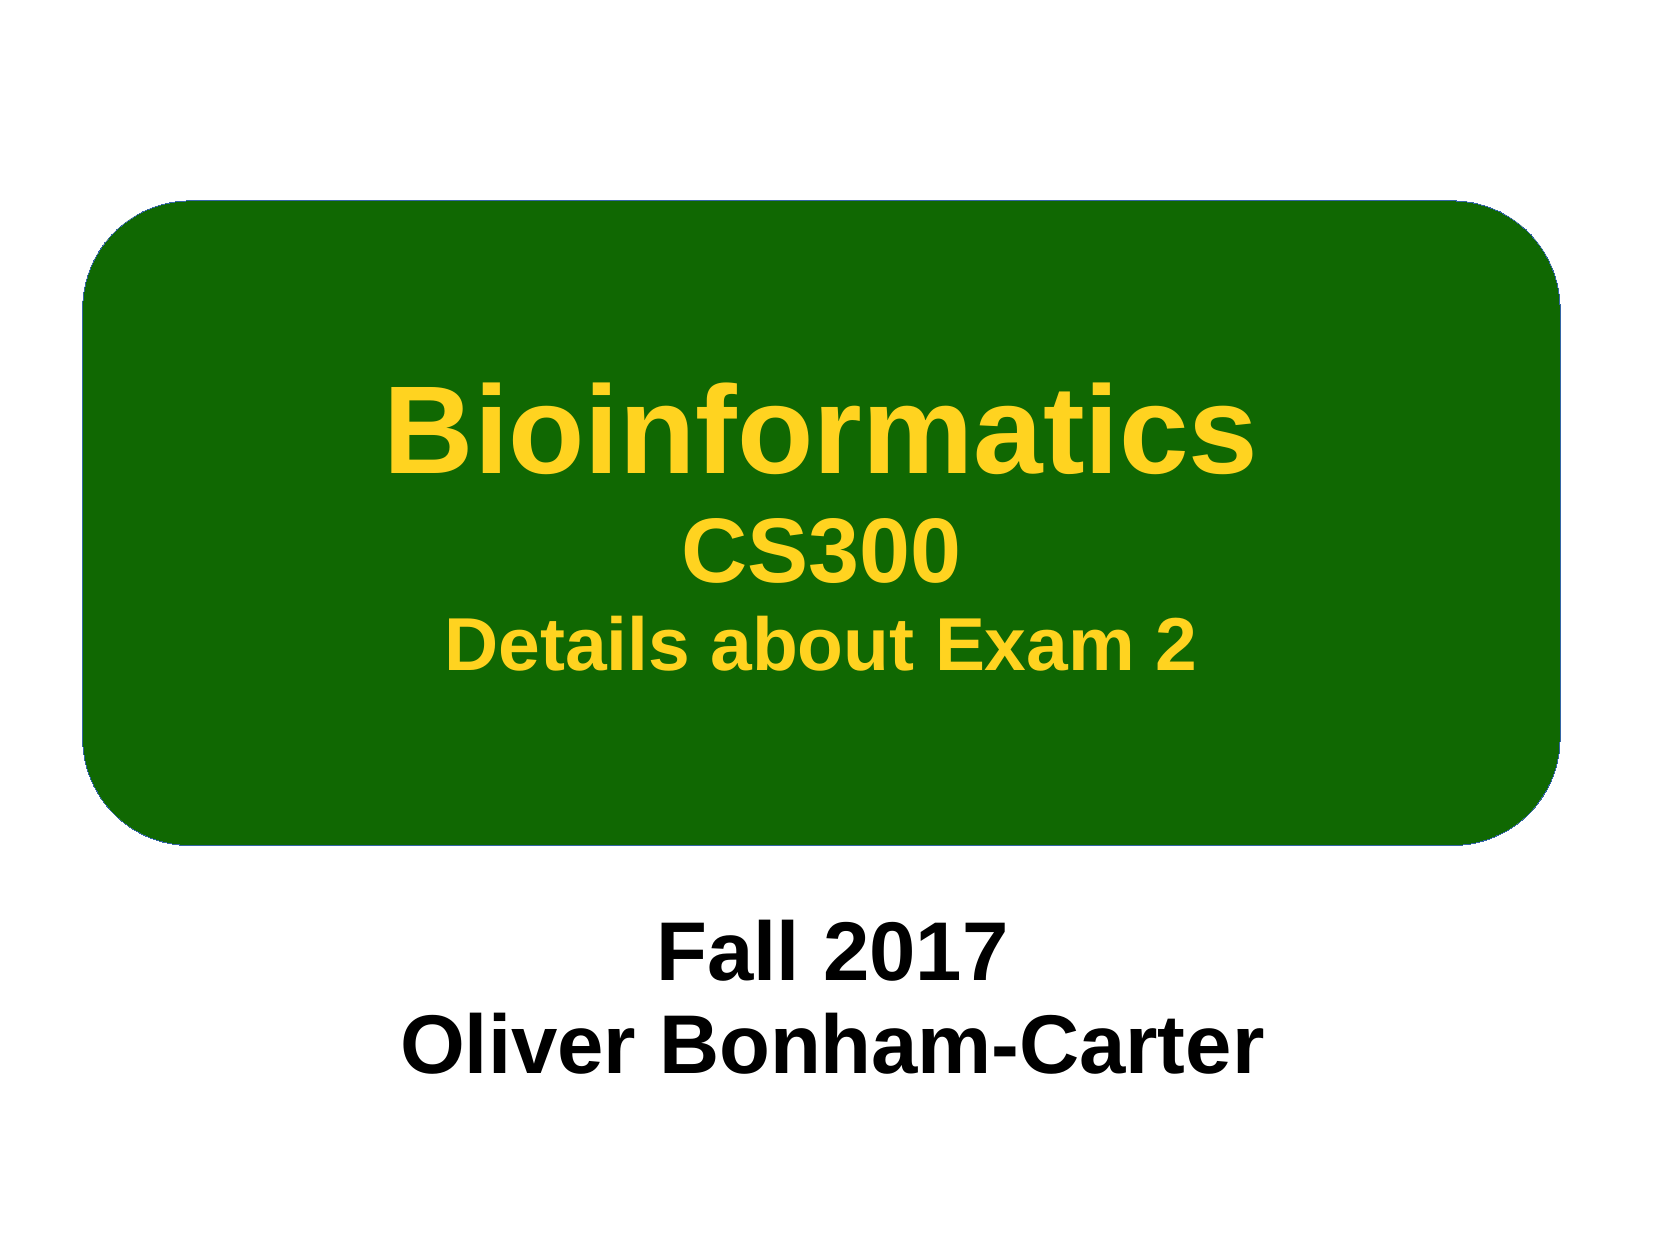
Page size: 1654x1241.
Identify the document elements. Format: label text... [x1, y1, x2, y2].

text_box Bioinformatics CS300 Details about Exam 2 [82, 200, 1561, 846]
text_box Fall 2017 Oliver Bonham-Carter [385, 898, 1281, 1100]
